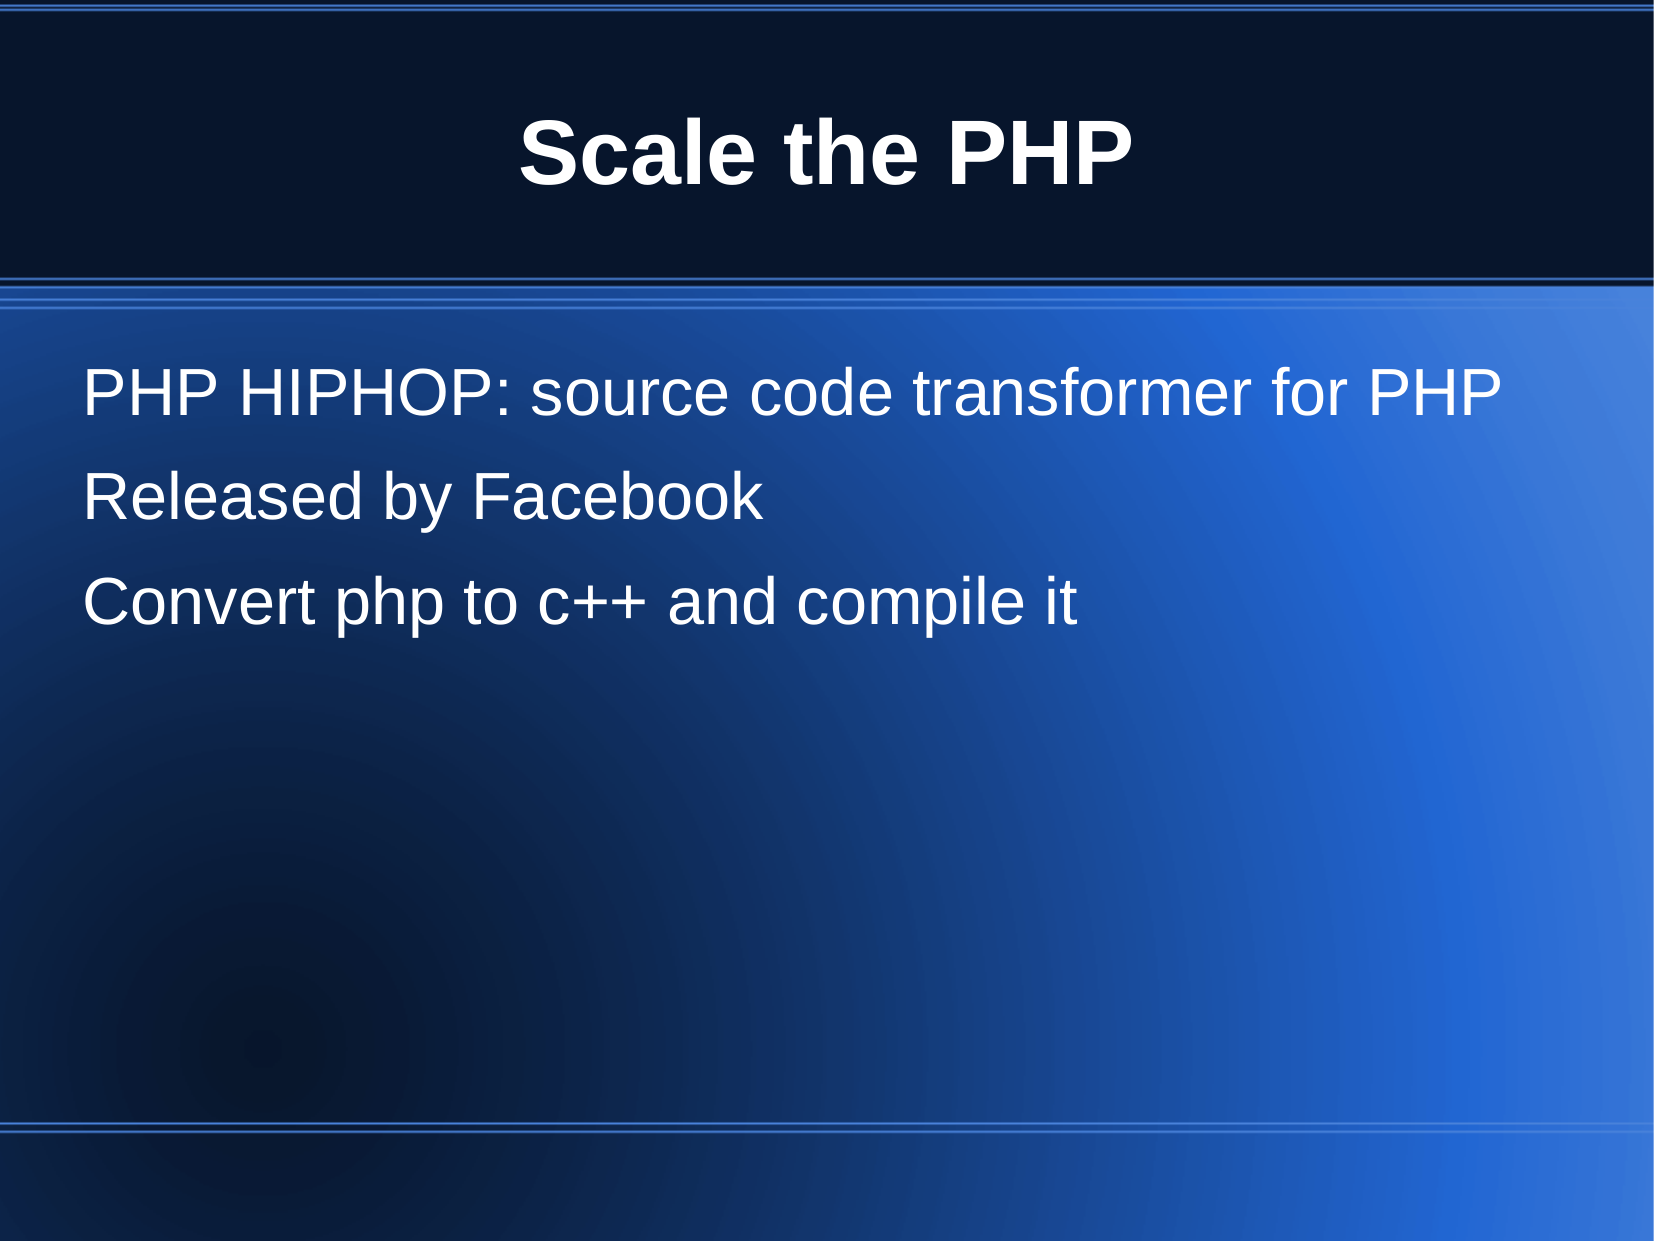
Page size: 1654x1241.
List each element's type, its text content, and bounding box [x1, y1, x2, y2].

picture [0, 0, 1654, 1241]
list PHP HIPHOP: source code transformer for PHP Released by Facebook Convert php to c++ and compile it [82, 355, 1565, 1174]
title Scale the PHP [82, 49, 1571, 257]
